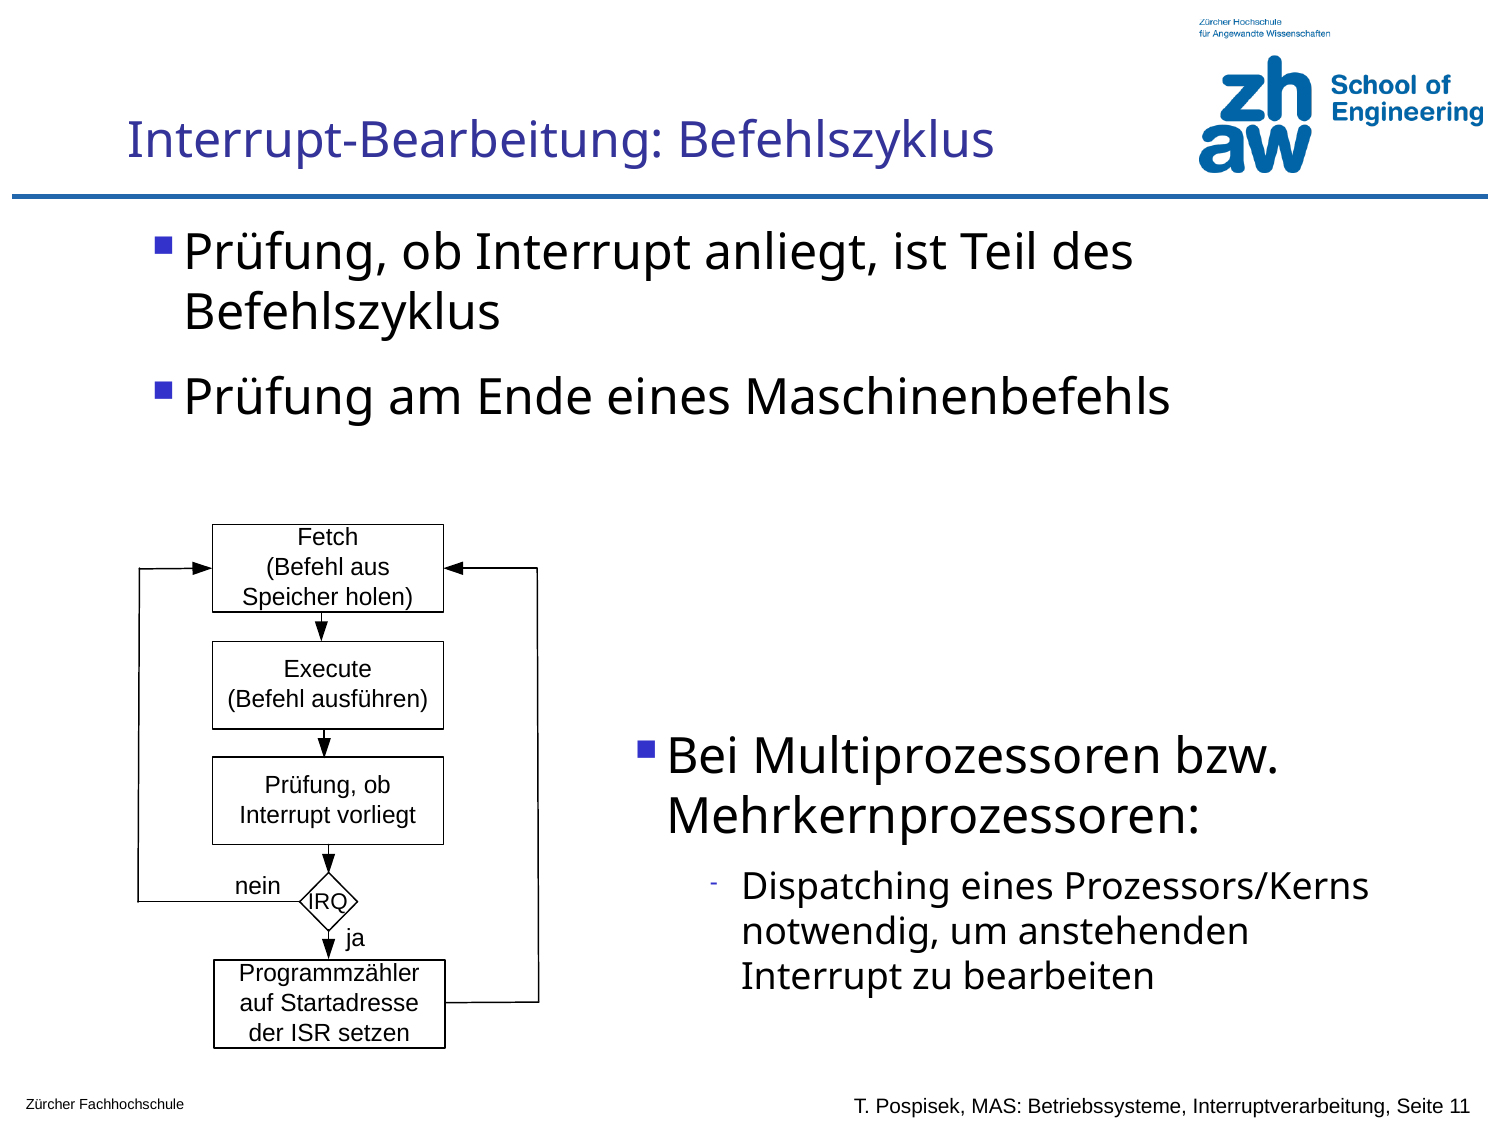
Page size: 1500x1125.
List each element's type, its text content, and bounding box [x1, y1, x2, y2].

title Interrupt-Bearbeitung: Befehlszyklus [112, 50, 1391, 175]
picture [1199, 19, 1483, 173]
picture [116, 520, 663, 1052]
text_box Bei Multiprozessoren bzw. Mehrkernprozessoren: Dispatching eines Prozessors/Kerns notwendig, um anstehenden Interrupt zu bearbeiten [663, 716, 1412, 1005]
text_box Prüfung, ob Interrupt anliegt, ist Teil des Befehlszyklus Prüfung am Ende eines Maschinenbefehls [137, 212, 1225, 433]
